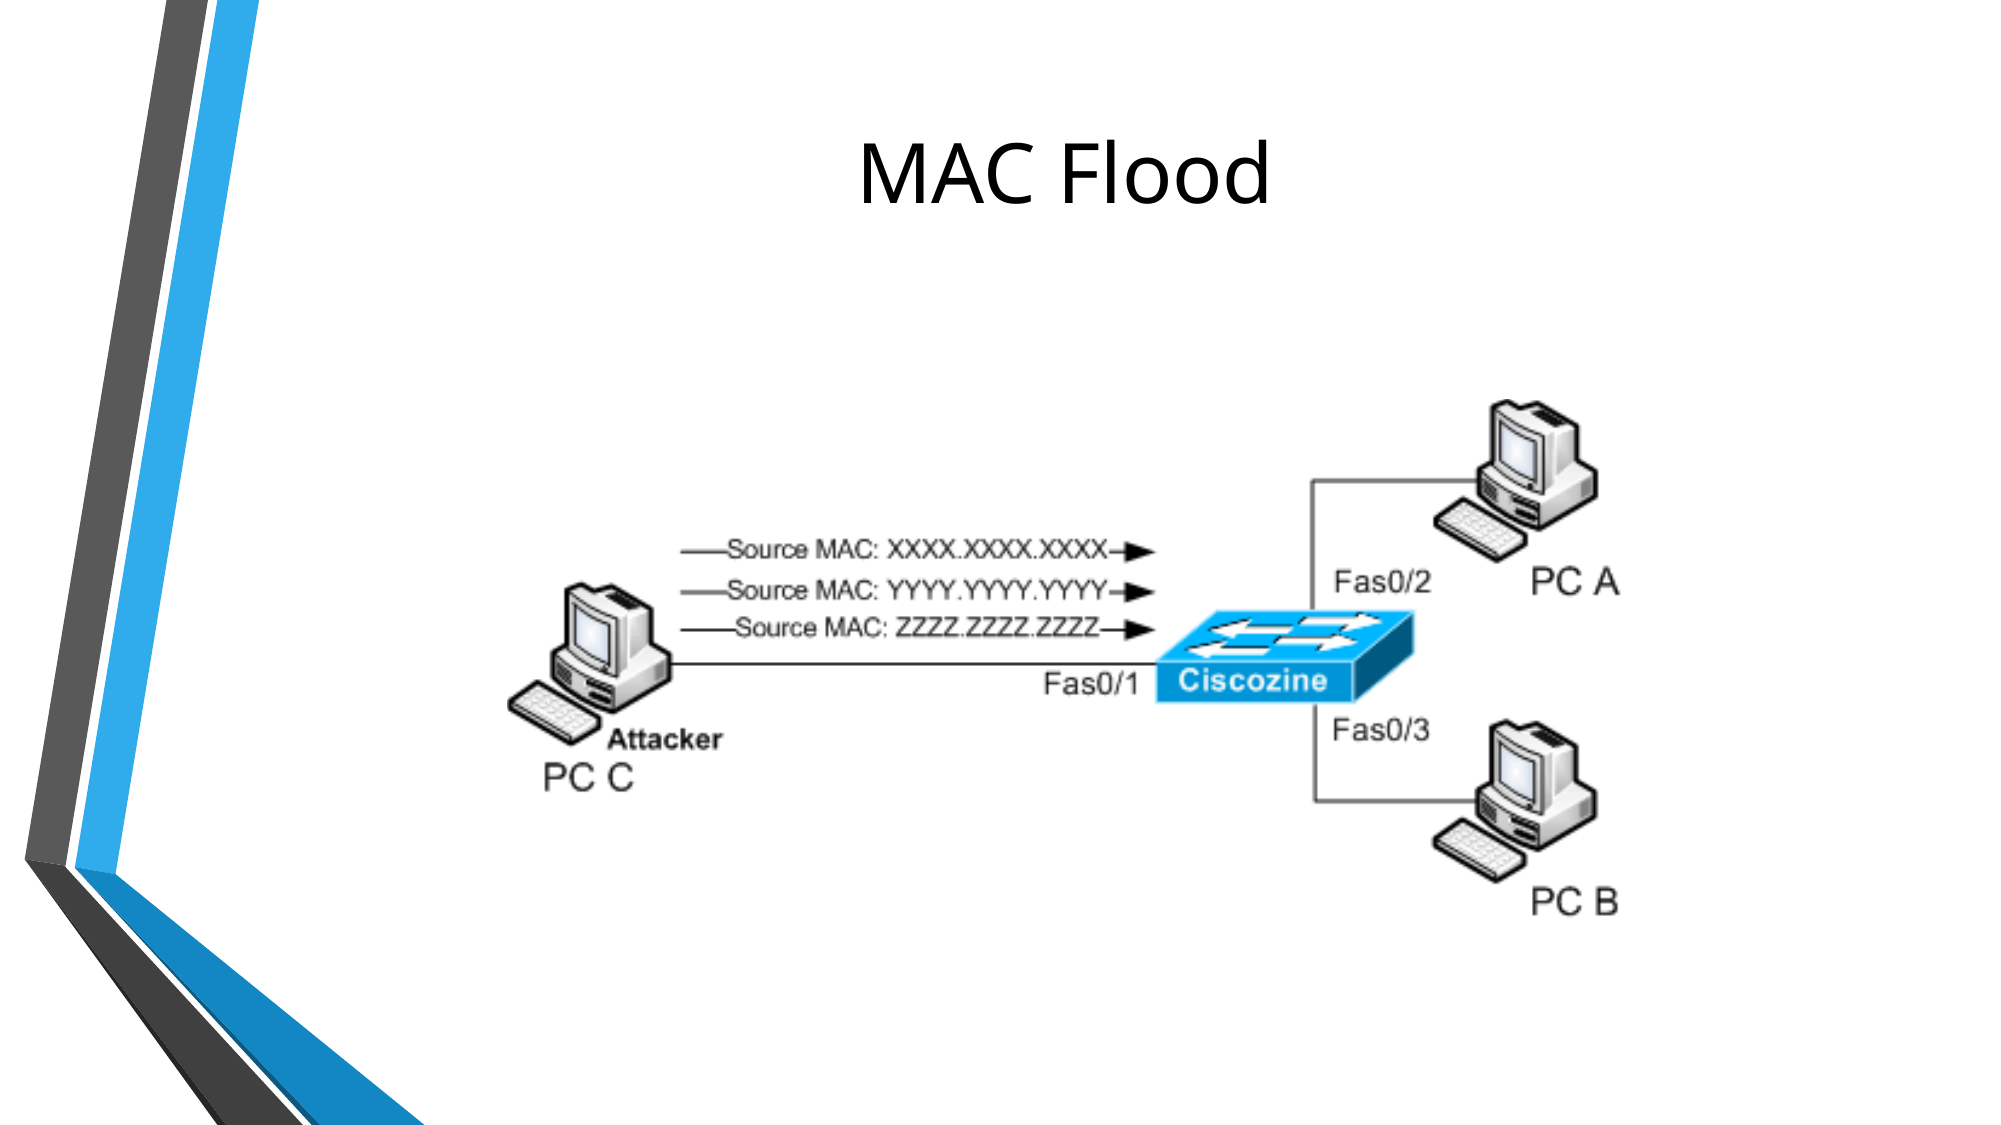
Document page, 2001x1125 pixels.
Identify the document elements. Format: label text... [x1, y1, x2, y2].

title MAC Flood [243, 112, 1887, 400]
picture [507, 399, 1623, 928]
